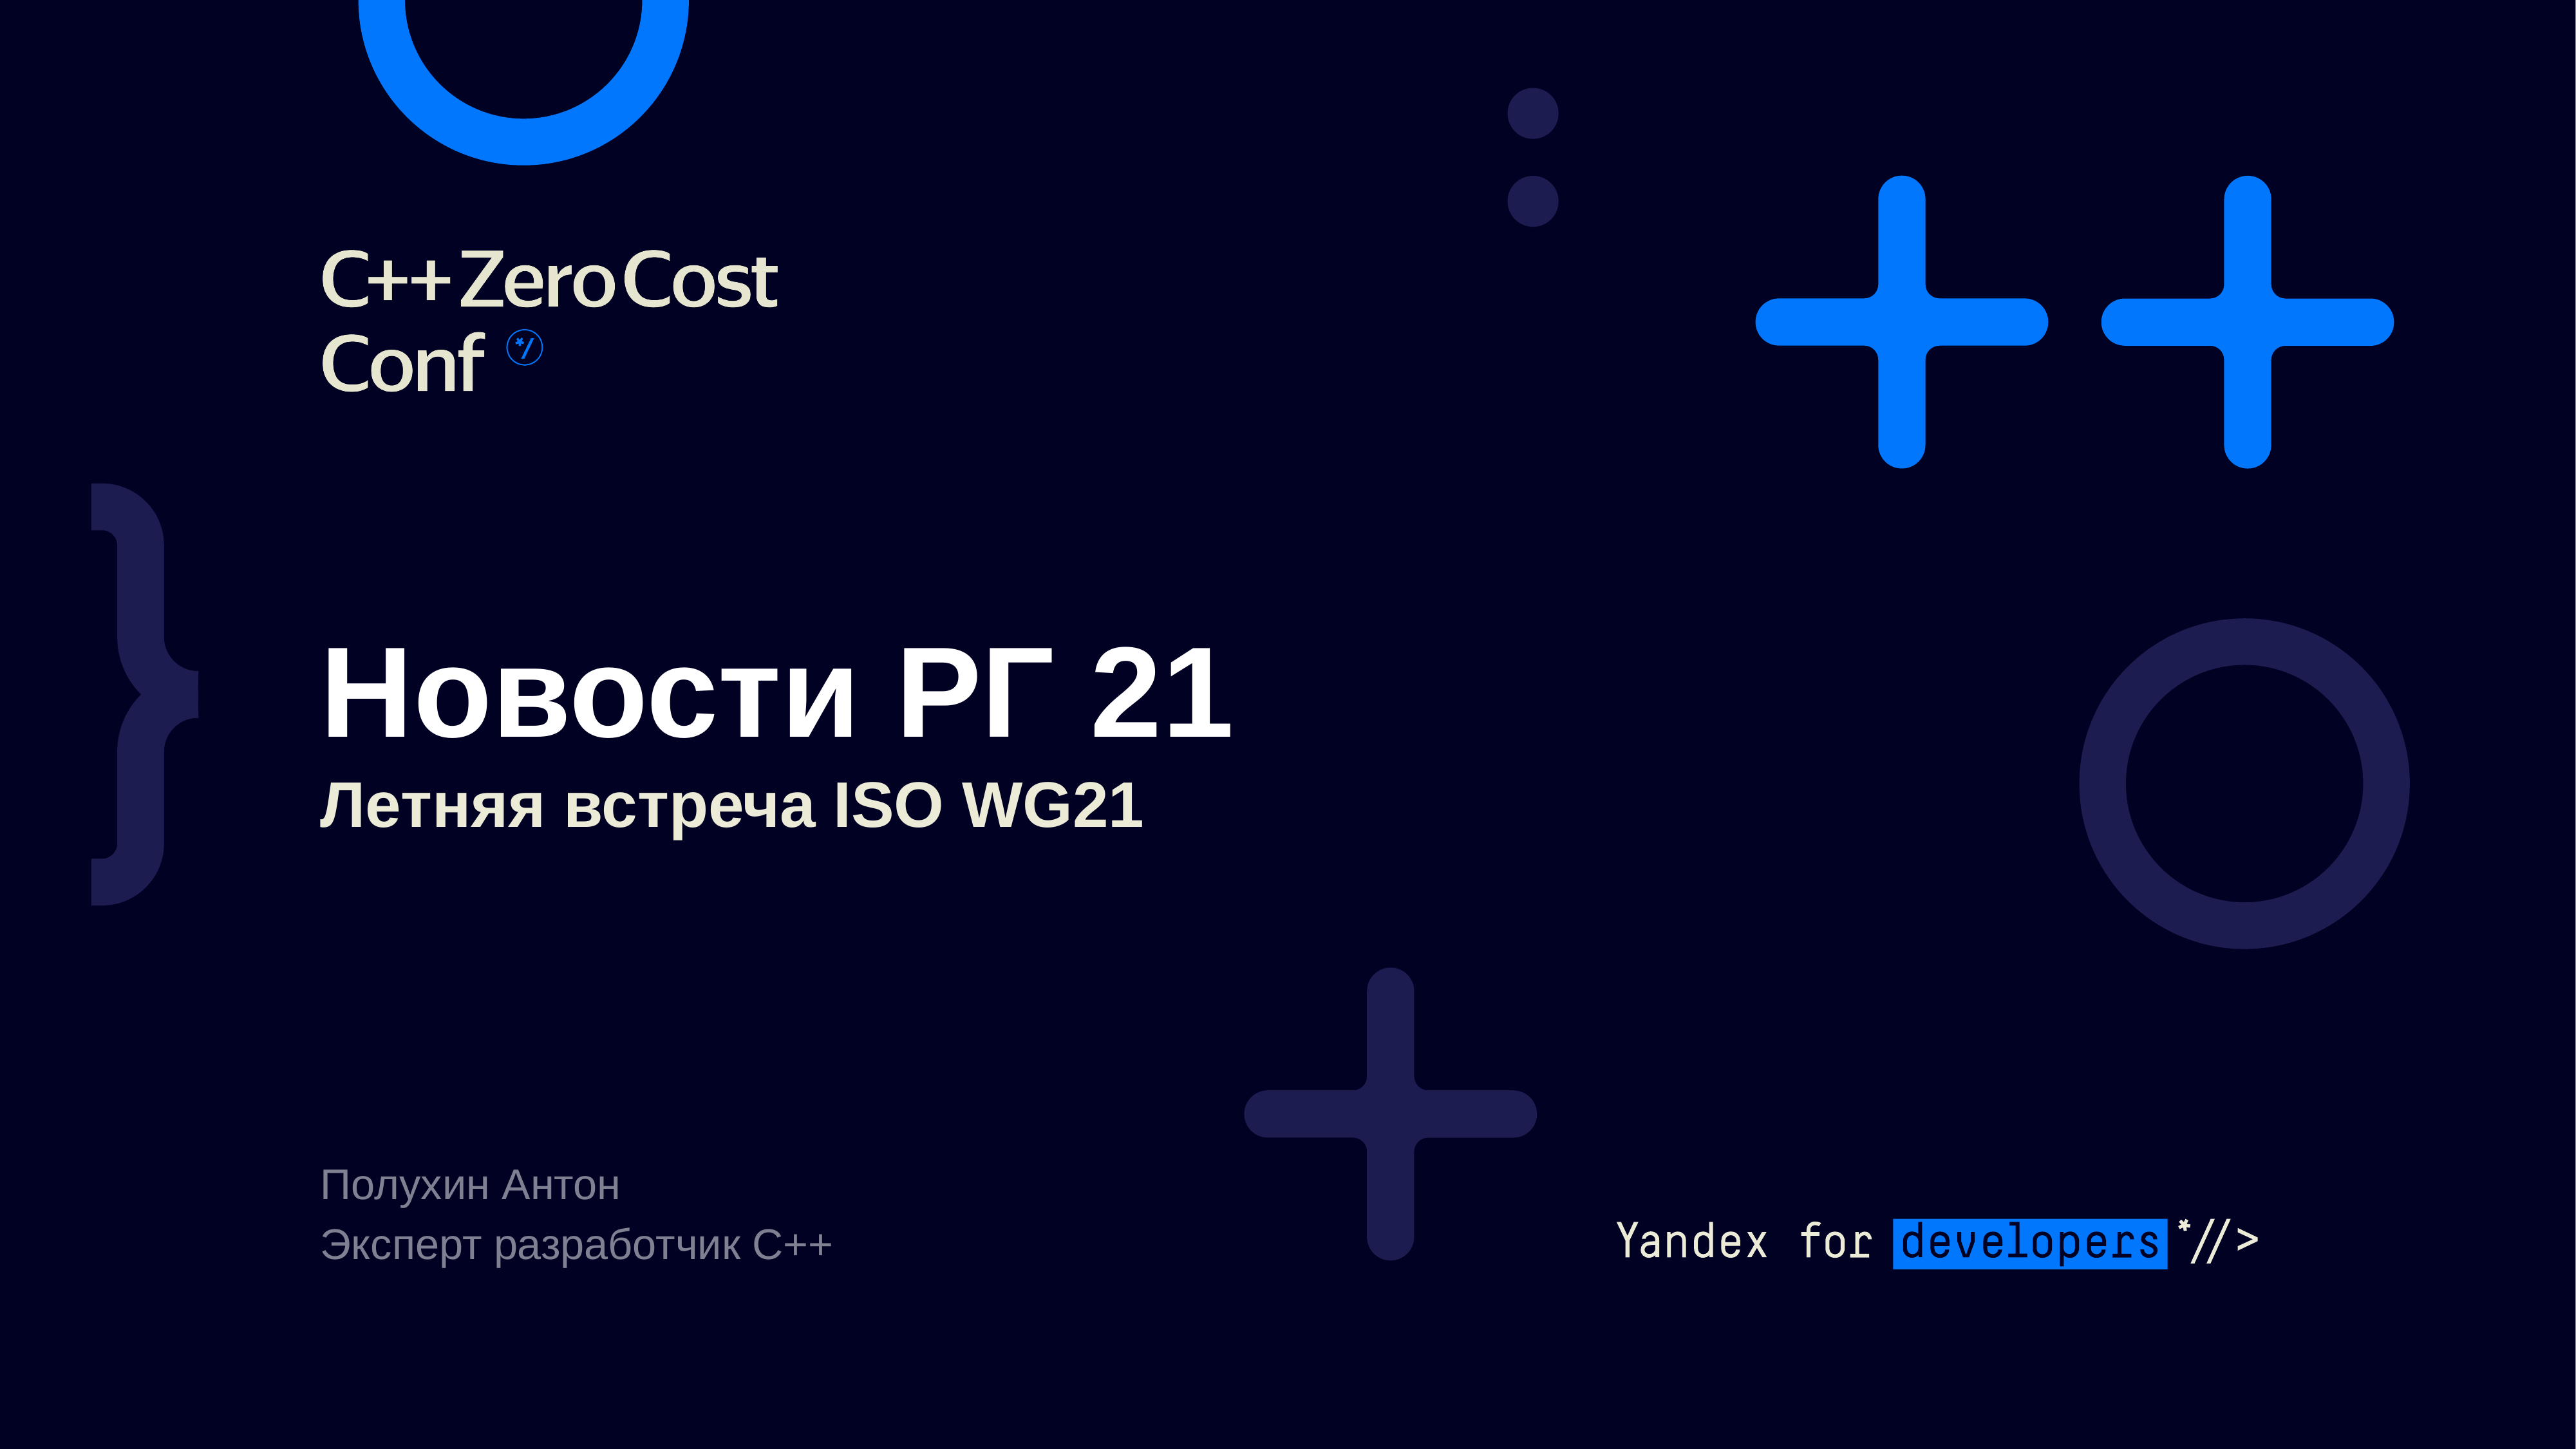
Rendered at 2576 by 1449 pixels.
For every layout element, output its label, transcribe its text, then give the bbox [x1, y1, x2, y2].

picture [320, 238, 789, 410]
title Новости РГ 21 Летняя встреча ISO WG21 [320, 442, 2280, 985]
subtitle Полухин Антон Эксперт разработчик C++ [320, 1072, 1134, 1268]
